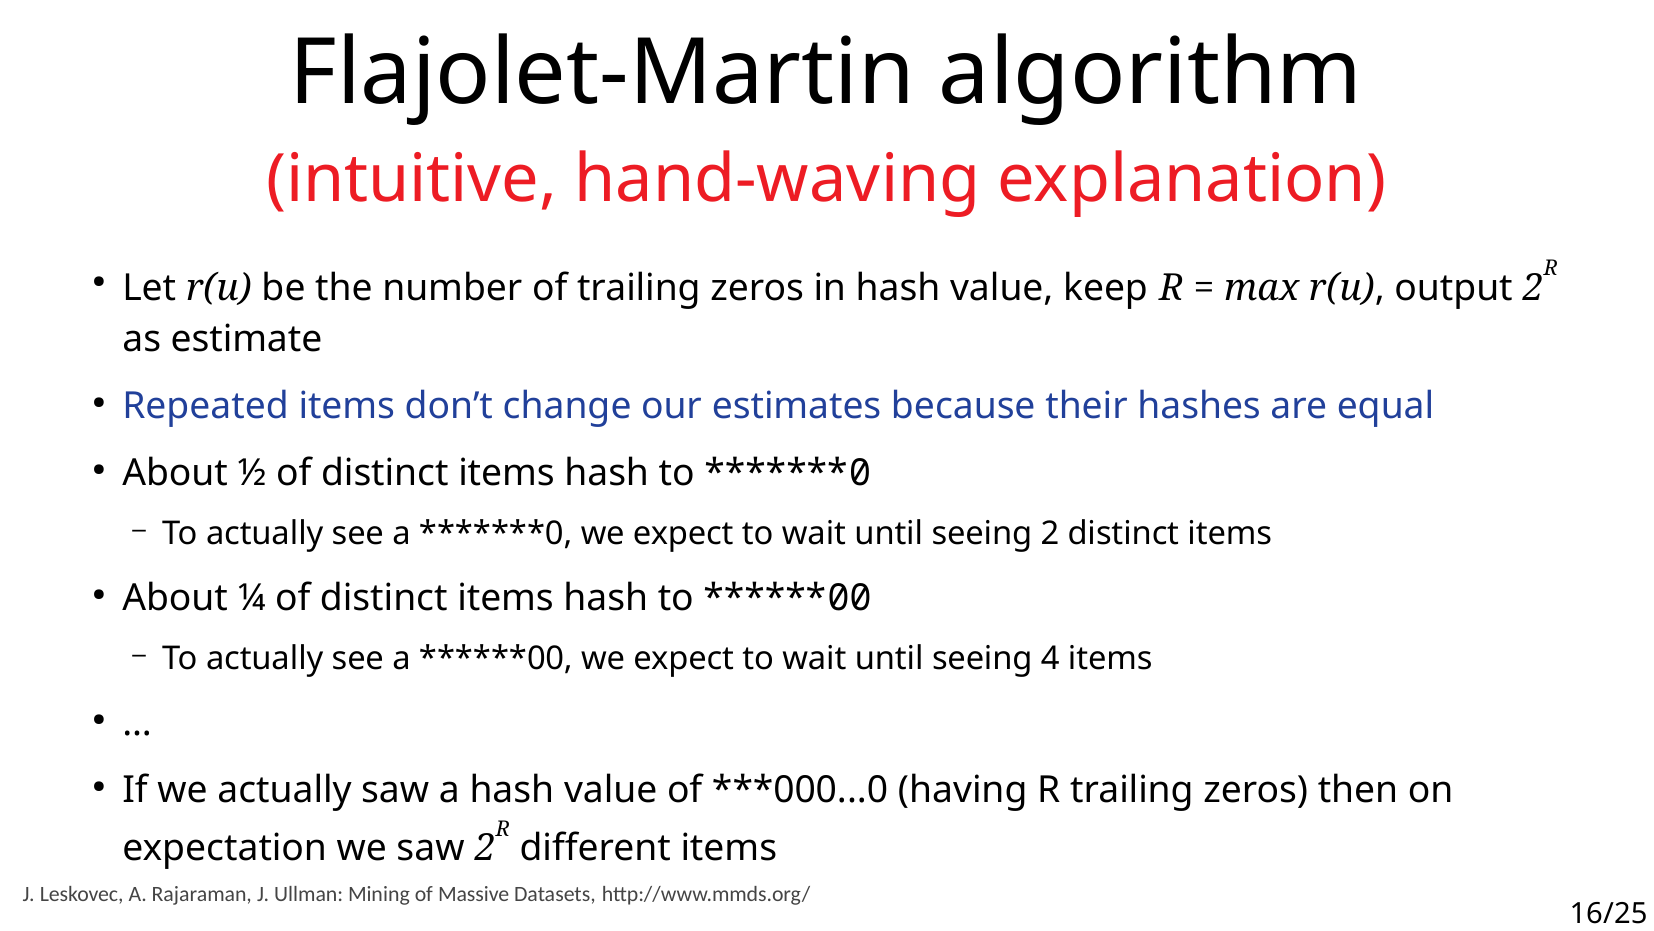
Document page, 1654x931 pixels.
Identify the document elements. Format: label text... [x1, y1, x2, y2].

text_box J. Leskovec, A. Rajaraman, J. Ullman: Mining of Massive Datasets, http://www.mmds.org/ [7, 877, 1116, 914]
list Let r(u) be the number of trailing zeros in hash value, keep R = max r(u), output 2R as estimate Repeated items don’t change our estimates because their hashes are equal About ½ of distinct items hash to *******0 To actually see a *******0, we expect to wait until seeing 2 distinct items About ¼ of distinct items hash to ******00 To actually see a ******00, we expect to wait until seeing 4 items … If we actually saw a hash value of ***000...0 (having R trailing zeros) then on expectation we saw 2R different items [82, 253, 1571, 880]
title Flajolet-Martin algorithm (intuitive, hand-waving explanation) [82, 1, 1571, 226]
